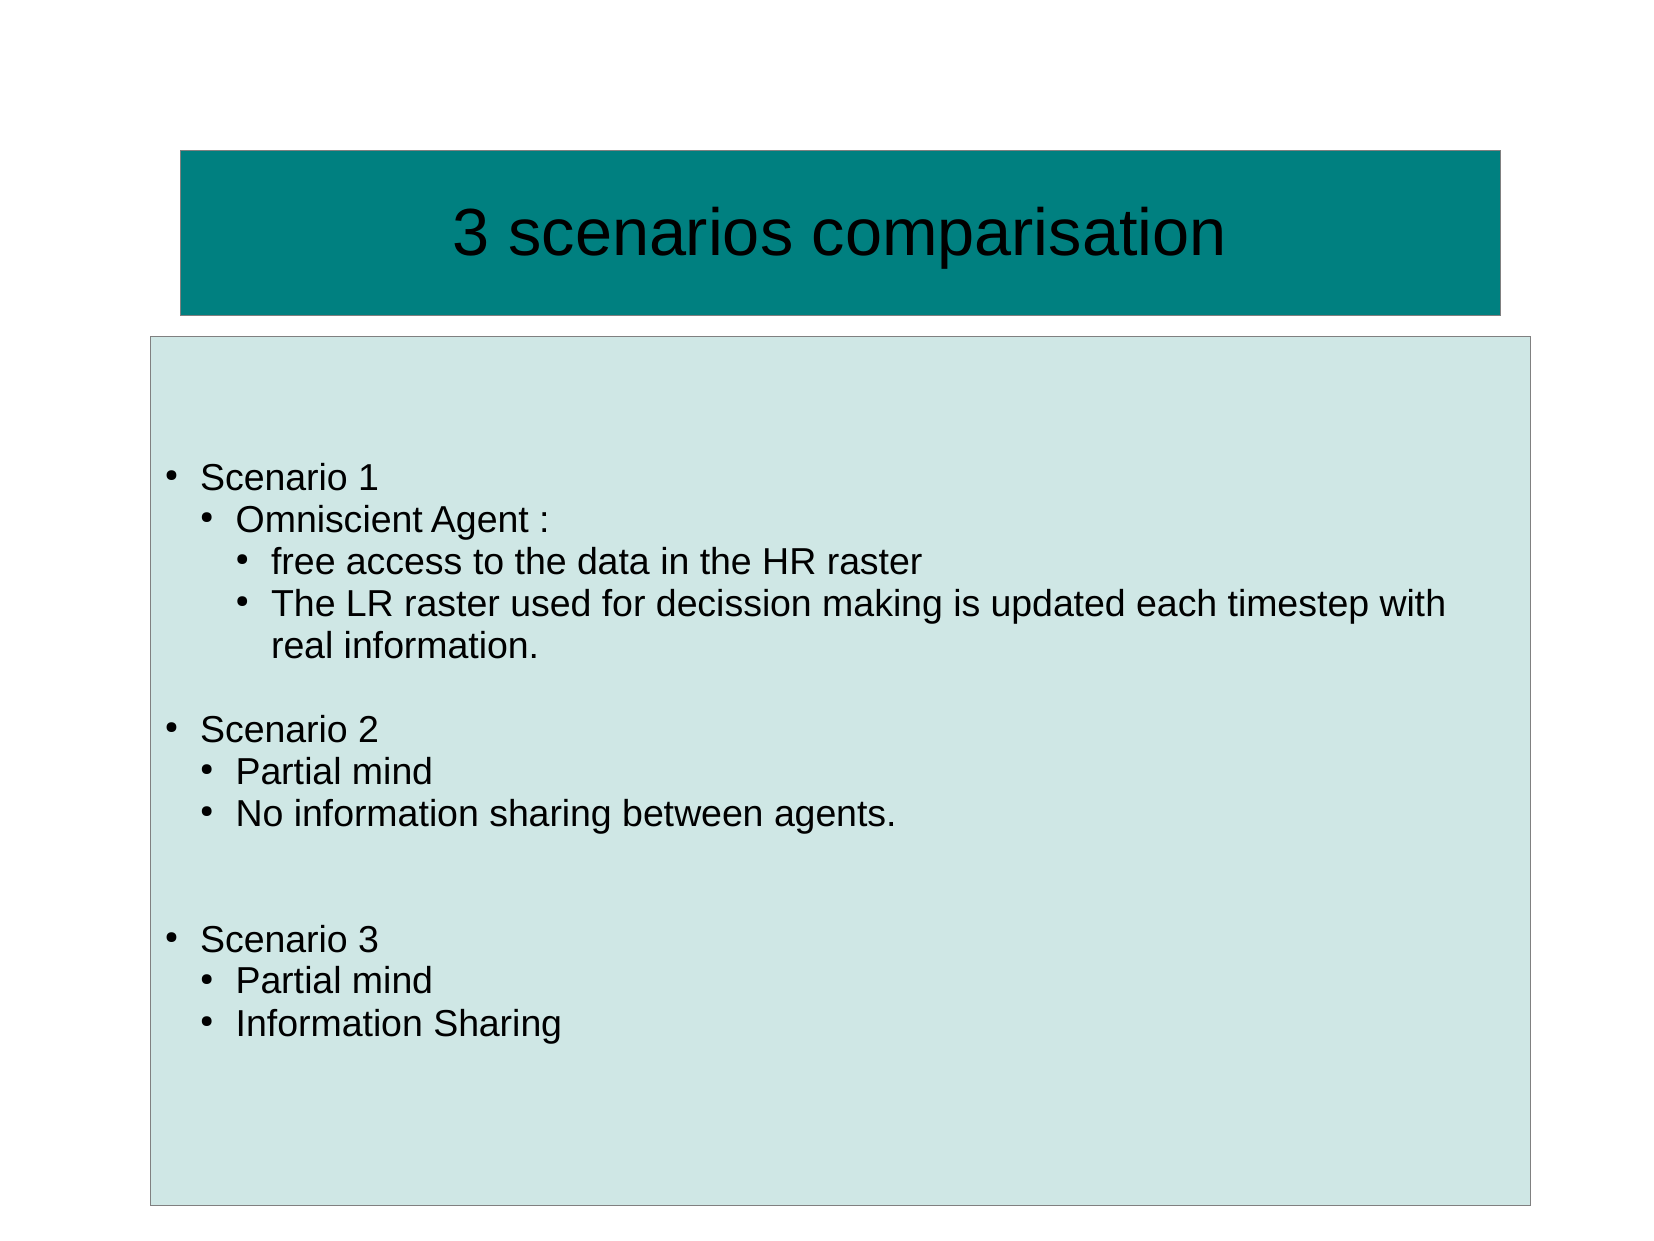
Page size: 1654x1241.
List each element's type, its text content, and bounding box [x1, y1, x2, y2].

text_box 3 scenarios comparisation [180, 150, 1501, 316]
text_box Scenario 1 Omniscient Agent : free access to the data in the HR raster The LR raster used for decission making is updated each timestep with real information. Scenario 2 Partial mind No information sharing between agents. Scenario 3 Partial mind Information Sharing [150, 336, 1531, 1206]
